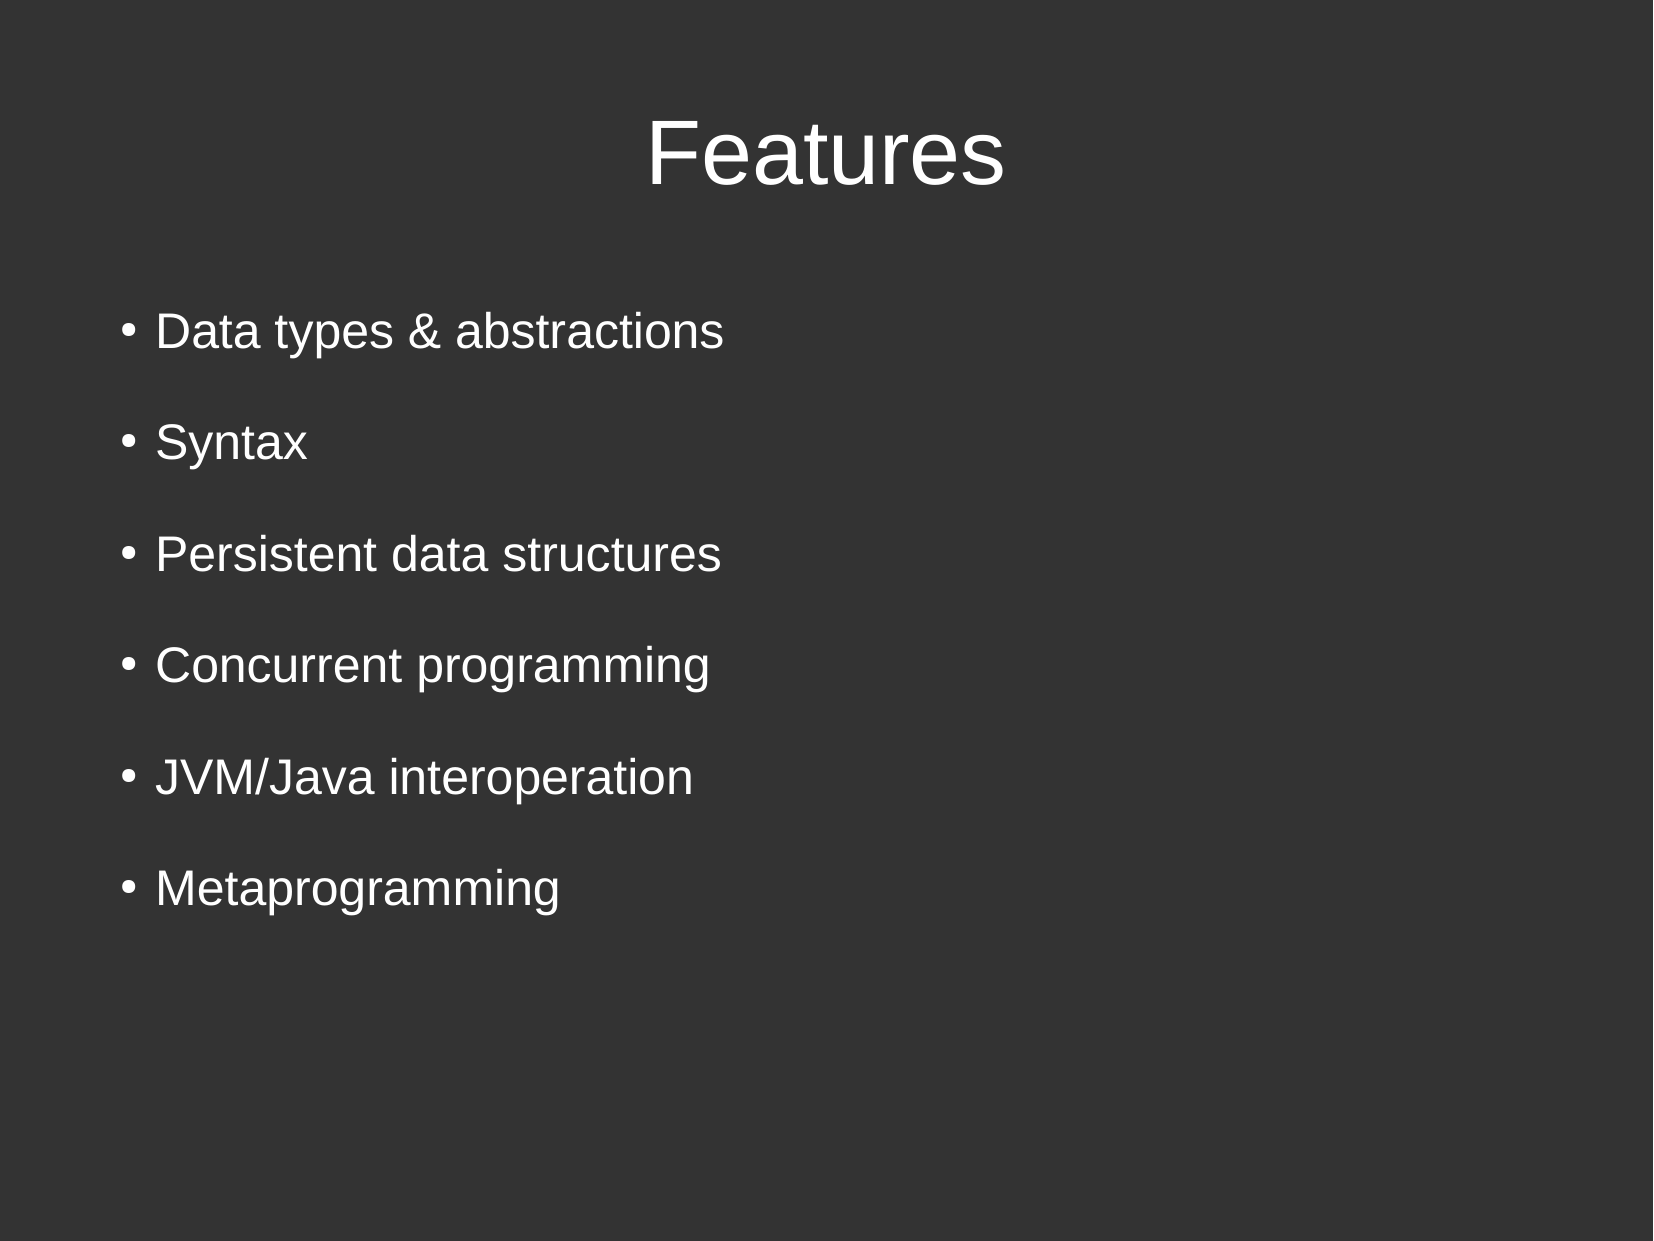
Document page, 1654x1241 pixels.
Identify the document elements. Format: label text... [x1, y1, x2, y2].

title Features [82, 49, 1571, 257]
text_box Data types & abstractions Syntax Persistent data structures Concurrent programming JVM/Java interoperation Metaprogramming [105, 240, 1546, 869]
